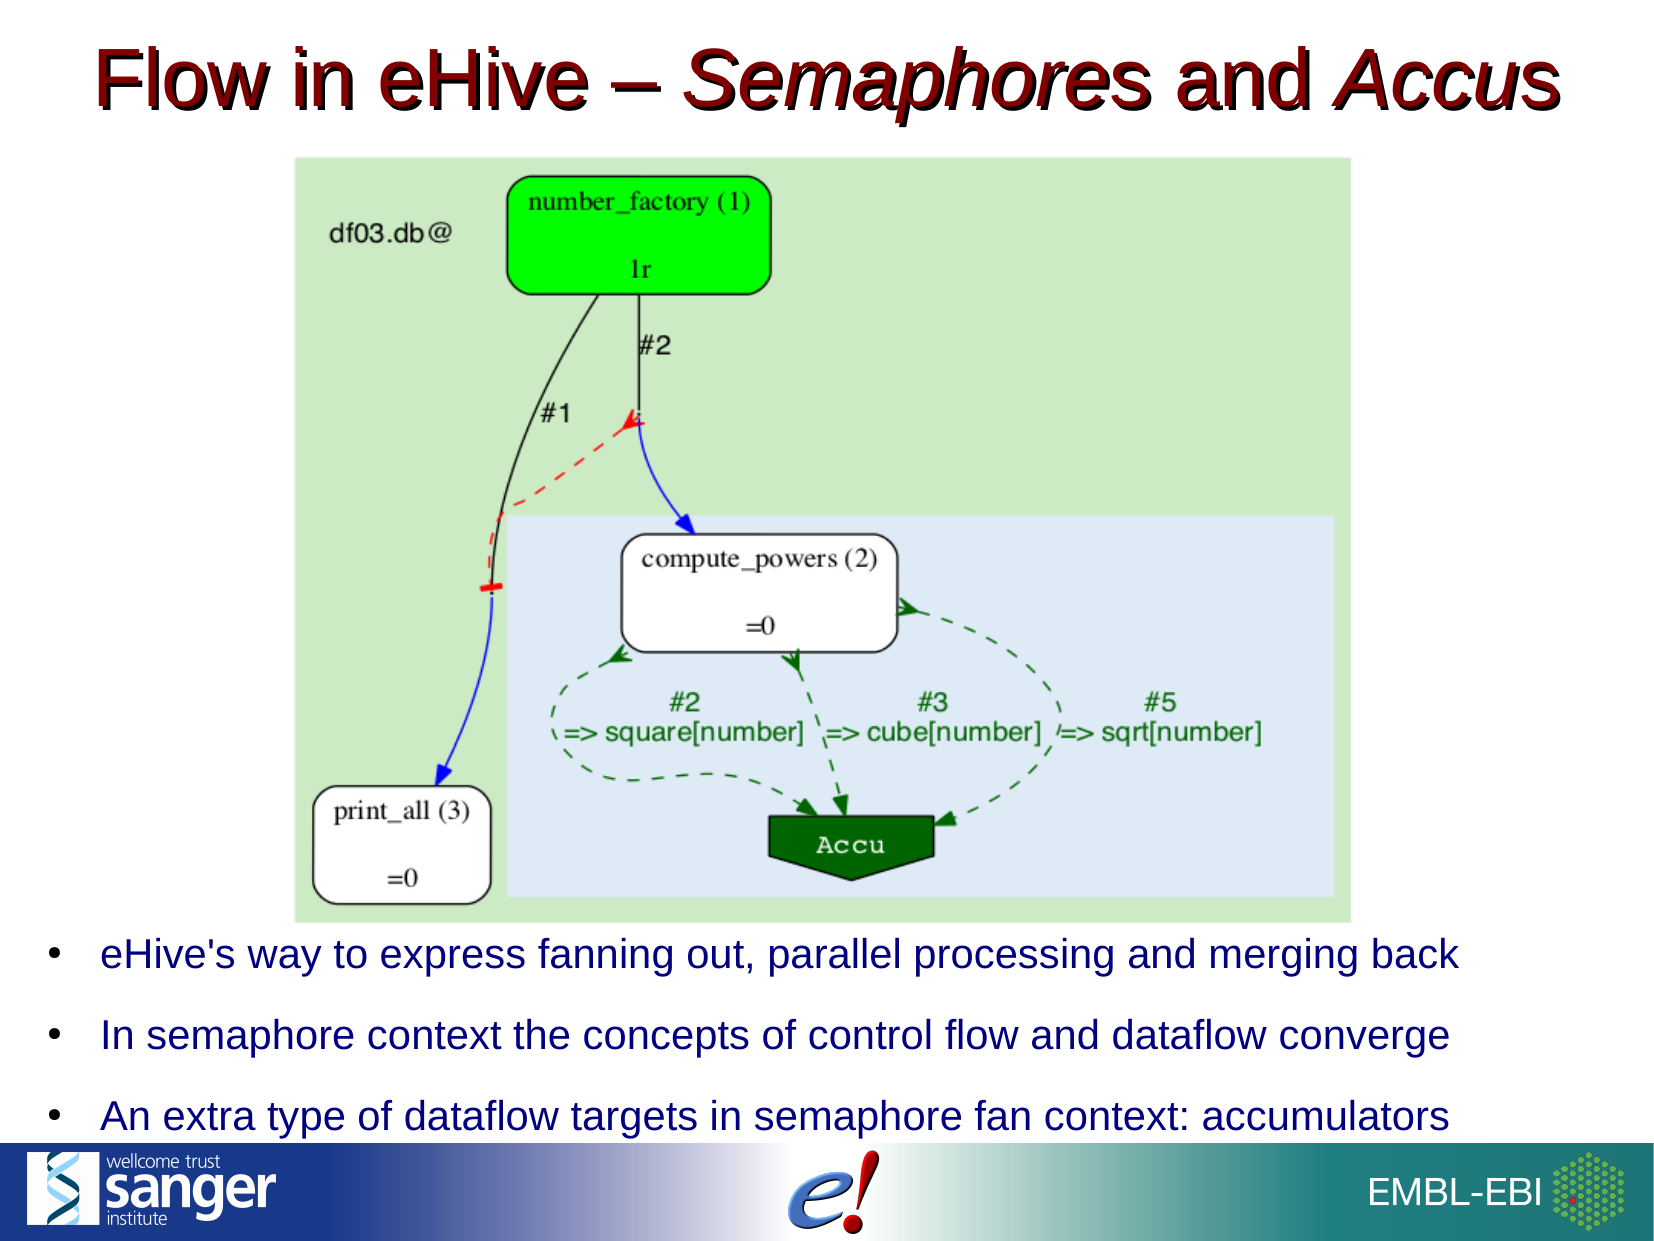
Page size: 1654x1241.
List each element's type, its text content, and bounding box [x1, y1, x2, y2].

list eHive's way to express fanning out, parallel processing and merging back In semaphore context the concepts of control flow and dataflow converge An extra type of dataflow targets in semaphore fan context: accumulators [29, 930, 1636, 1108]
title Flow in eHive – Semaphores and Accus [82, 31, 1571, 239]
picture [265, 129, 1382, 930]
picture [0, 1143, 1654, 1241]
